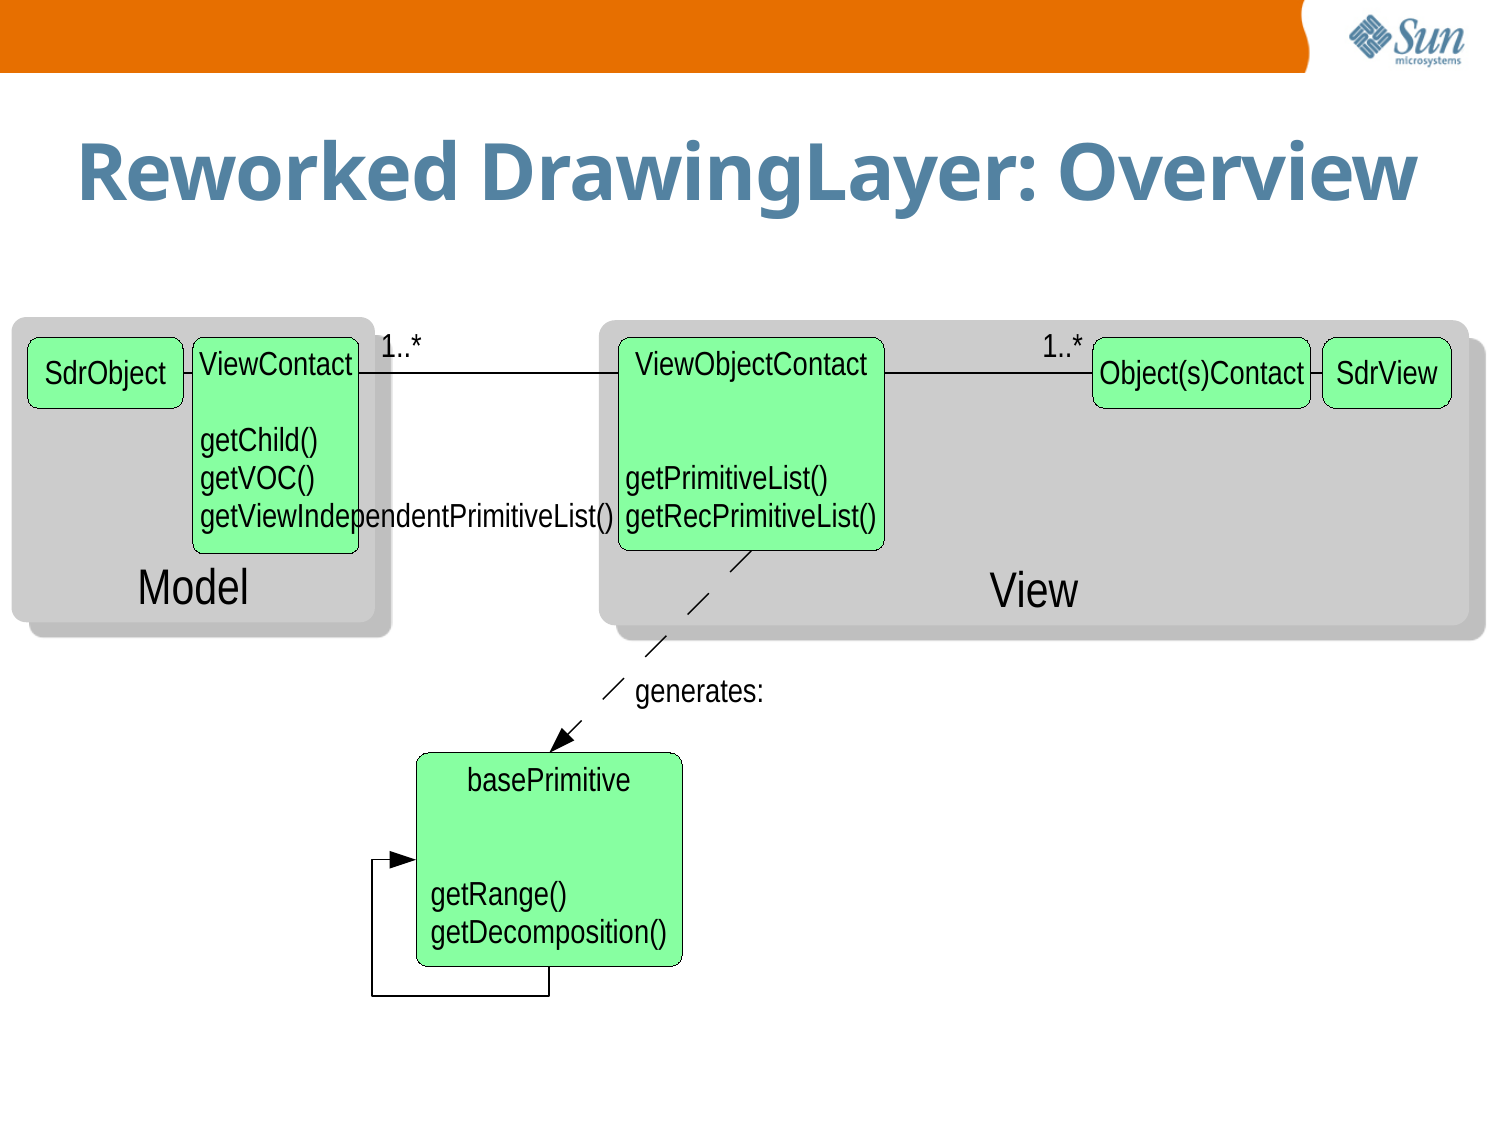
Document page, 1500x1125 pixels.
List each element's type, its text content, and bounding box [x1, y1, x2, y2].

text_box basePrimitive getRange() getDecomposition() [416, 752, 683, 967]
text_box ViewContact getChild() getVOC() getViewIndependentPrimitiveList() [192, 337, 359, 554]
text_box SdrObject [27, 337, 184, 409]
text_box SdrView [1322, 337, 1452, 409]
text_box ViewObjectContact getPrimitiveList() getRecPrimitiveList() [618, 337, 885, 551]
text_box Model [11, 317, 375, 623]
text_box 1..* [1042, 331, 1084, 370]
text_box View [598, 320, 1470, 626]
picture [0, 0, 1500, 73]
text_box 1..* [380, 331, 422, 370]
text_box generates: [635, 677, 765, 716]
title Reworked DrawingLayer: Overview [75, 123, 1437, 232]
text_box Object(s)Contact [1092, 337, 1311, 409]
